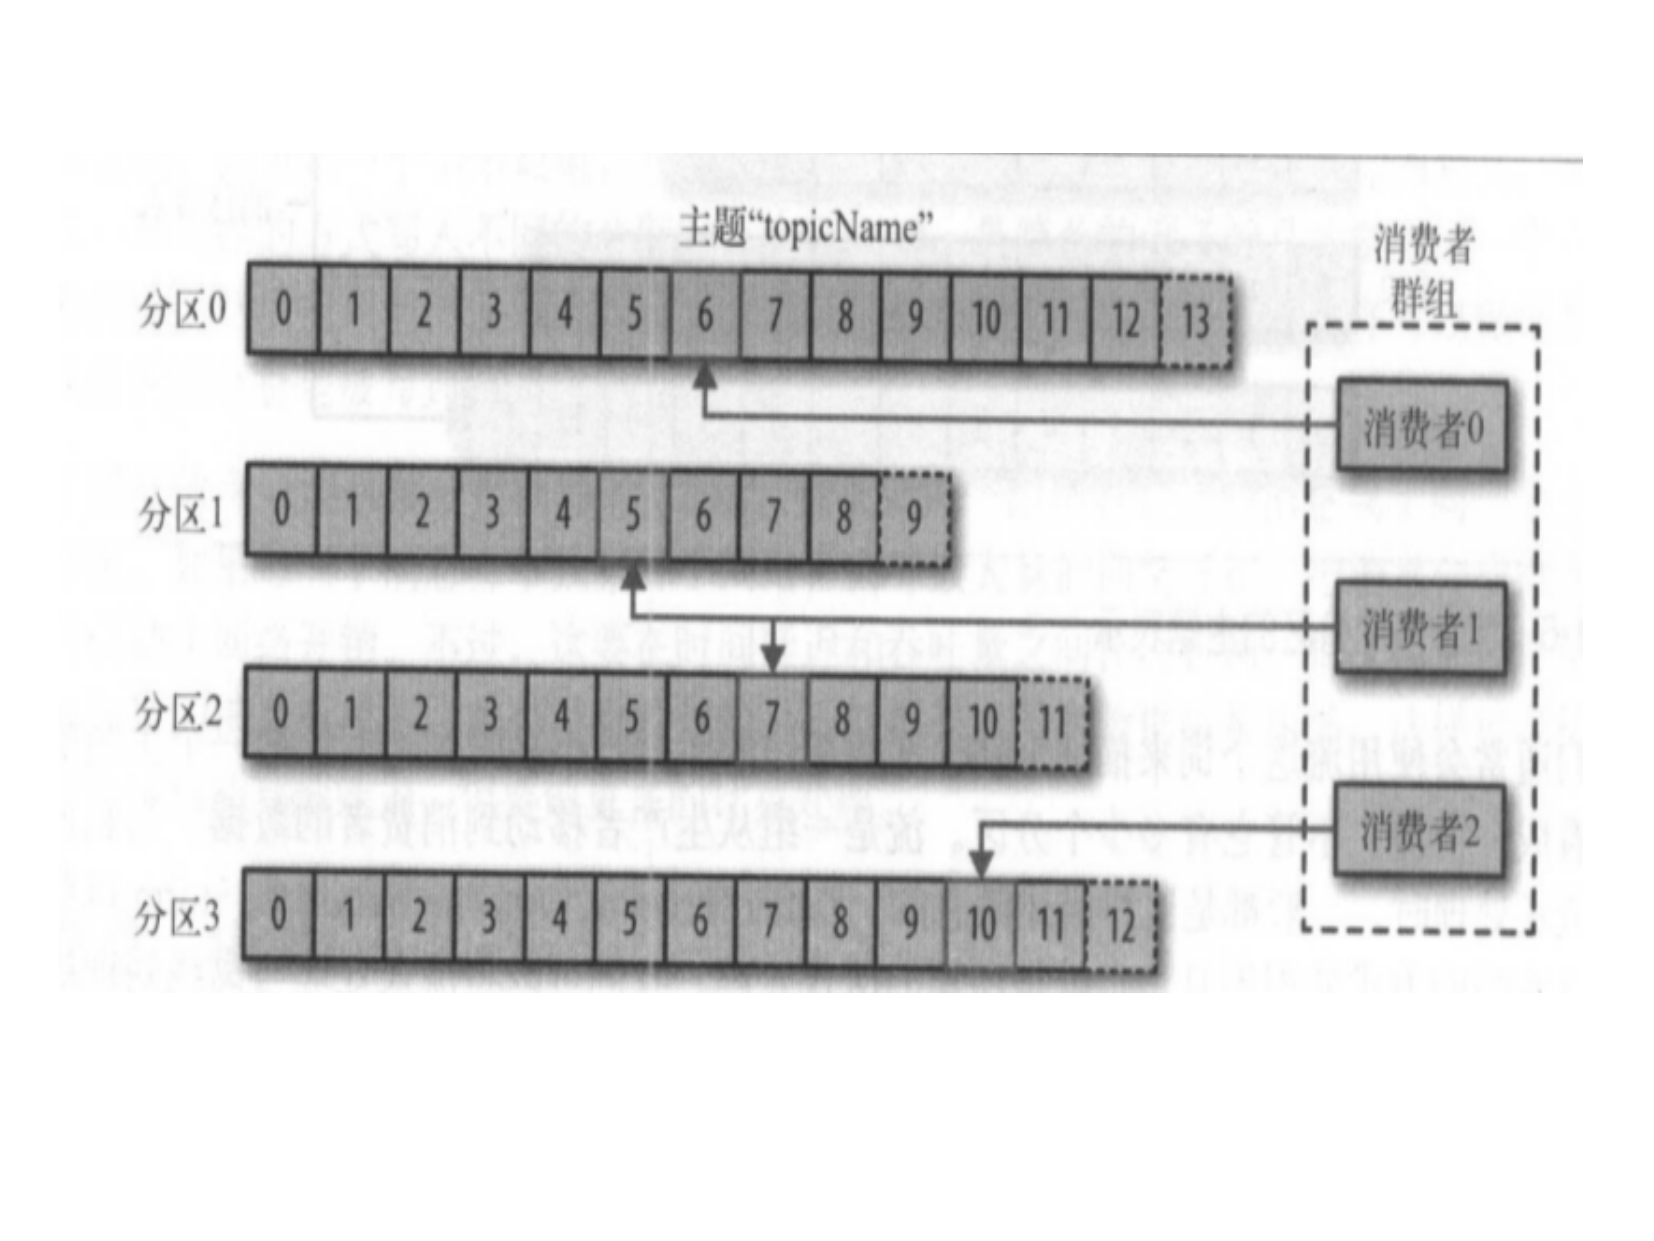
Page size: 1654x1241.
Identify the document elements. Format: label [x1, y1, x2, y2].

picture [59, 153, 1583, 993]
